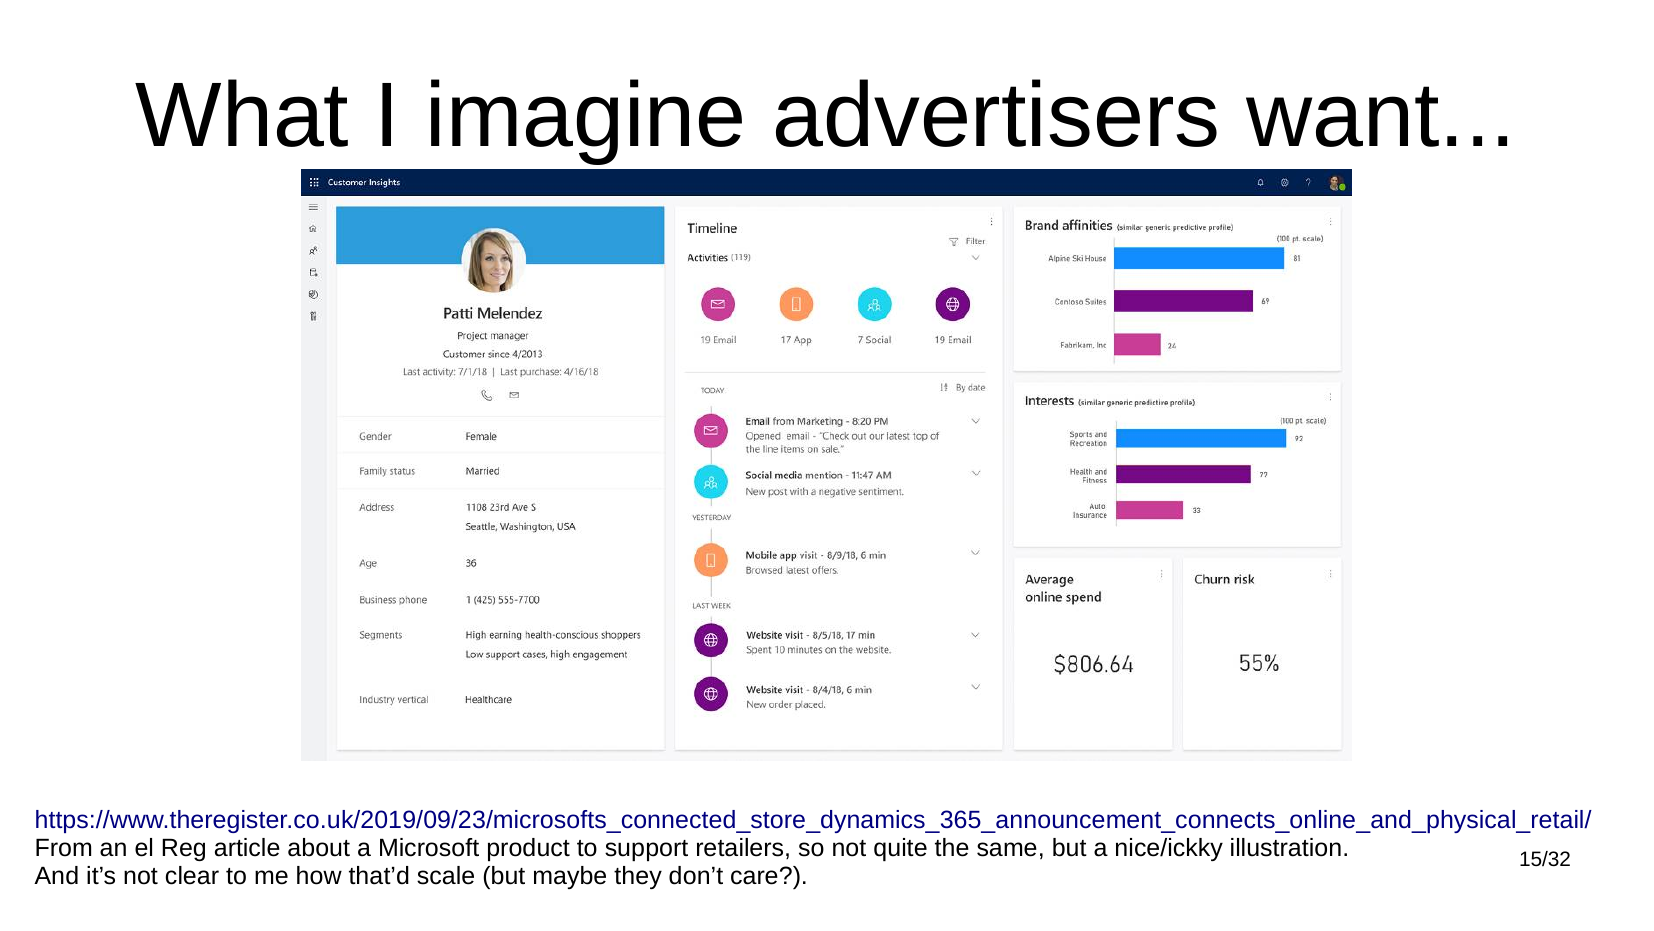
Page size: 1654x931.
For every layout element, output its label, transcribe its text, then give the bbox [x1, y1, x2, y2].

text_box https://www.theregister.co.uk/2019/09/23/microsofts_connected_store_dynamics_365_announcement_connects_online_and_physical_retail/ From an el Reg article about a Microsoft product to support retailers, so not quite the same, but a nice/ickky illustration. And it’s not clear to me how that’d scale (but maybe they don’t care?). [19, 798, 1630, 898]
picture [301, 169, 1352, 761]
title What I imagine advertisers want... [82, 37, 1571, 193]
